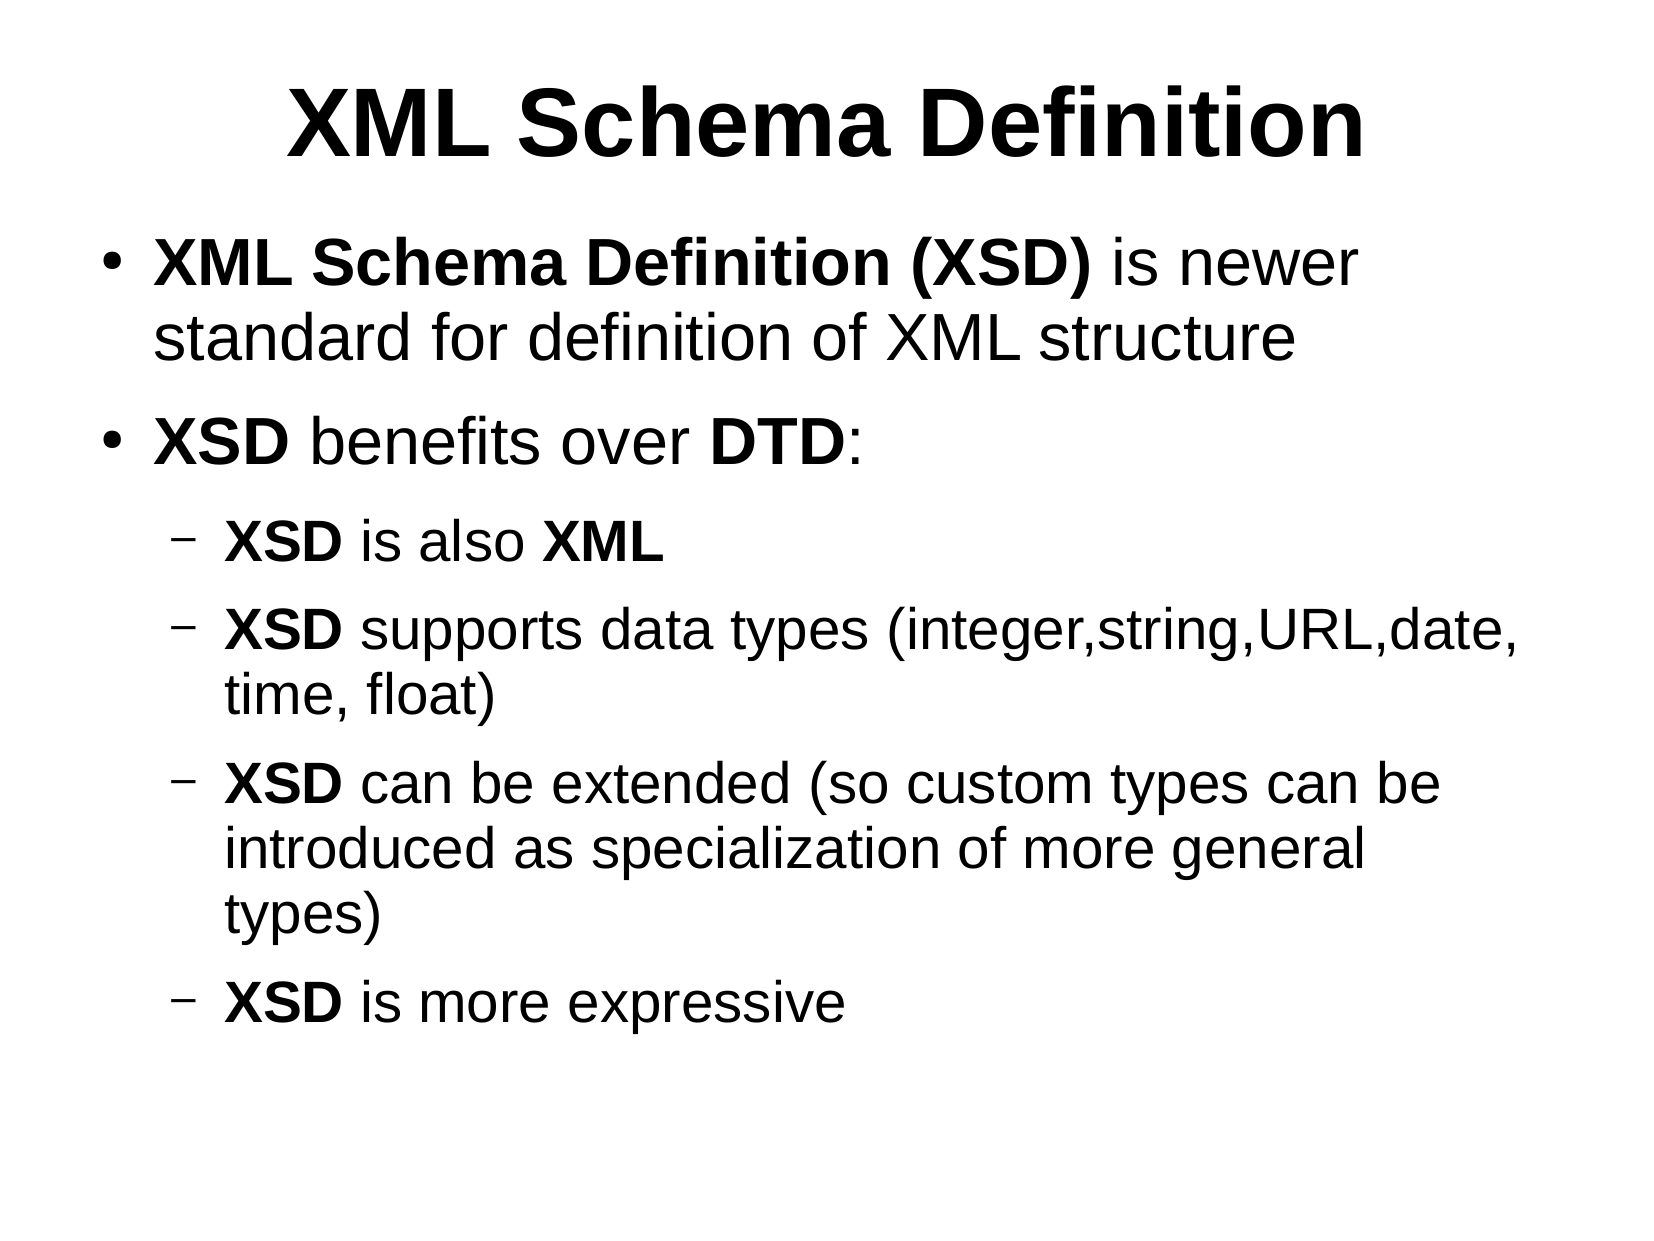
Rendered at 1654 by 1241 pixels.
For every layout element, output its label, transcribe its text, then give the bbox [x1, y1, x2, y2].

title XML Schema Definition [82, 49, 1571, 196]
list XML Schema Definition (XSD) is newer standard for definition of XML structure XSD benefits over DTD: XSD is also XML XSD supports data types (integer,string,URL,date, time, float) XSD can be extended (so custom types can be introduced as specialization of more general types) XSD is more expressive [82, 225, 1538, 1186]
